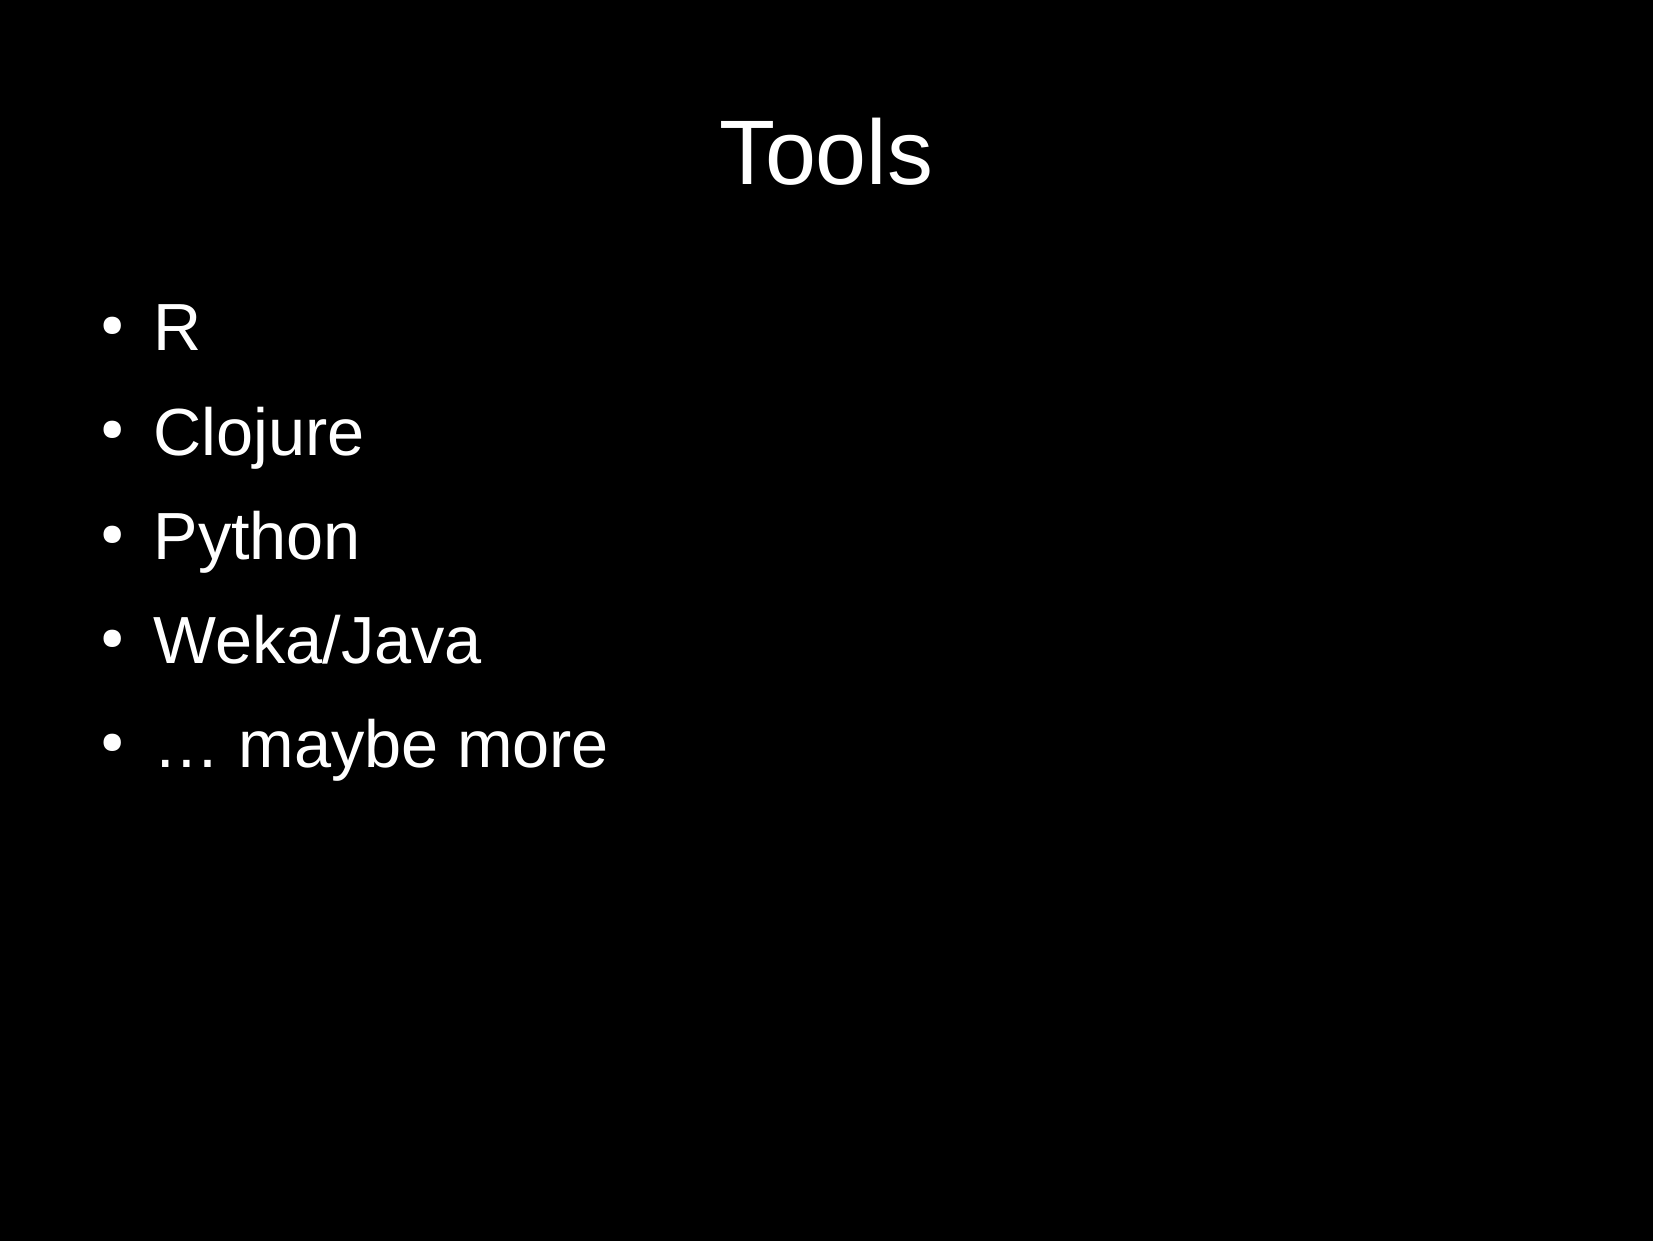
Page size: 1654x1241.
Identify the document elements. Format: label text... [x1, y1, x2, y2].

list R Clojure Python Weka/Java … maybe more [82, 290, 1571, 1109]
title Tools [82, 56, 1571, 250]
